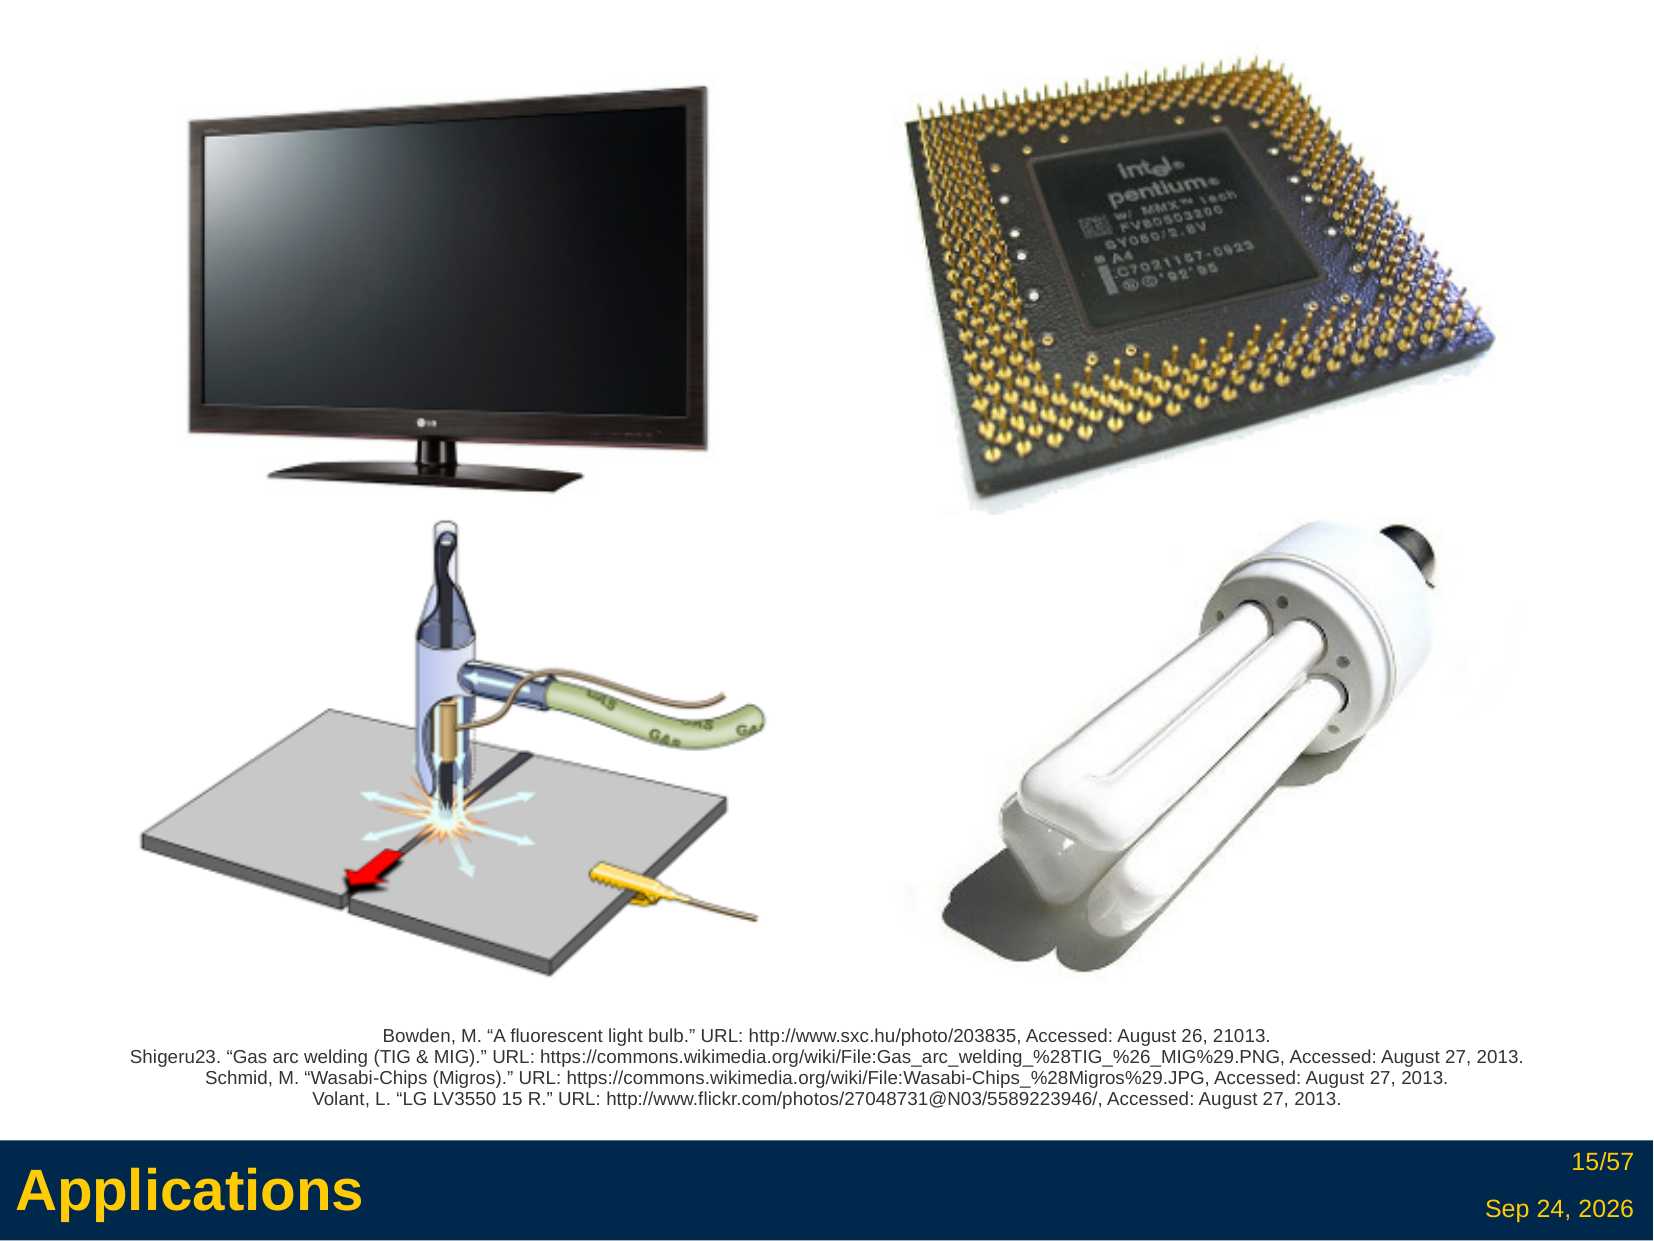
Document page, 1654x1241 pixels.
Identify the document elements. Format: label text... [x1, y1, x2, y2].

title Applications [14, 1140, 1380, 1241]
picture [82, 43, 1571, 989]
text_box Bowden, M. “A fluorescent light bulb.” URL: http://www.sxc.hu/photo/203835, Accessed: August 26, 21013. Shigeru23. “Gas arc welding (TIG & MIG).” URL: https://commons.wikimedia.org/wiki/File:Gas_arc_welding_%28TIG_%26_MIG%29.PNG, Accessed: August 27, 2013. Schmid, M. “Wasabi-Chips (Migros).” URL: https://commons.wikimedia.org/wiki/File:Wasabi-Chips_%28Migros%29.JPG, Accessed: August 27, 2013. Volant, L. “LG LV3550 15 R.” URL: http://www.flickr.com/photos/27048731@N03/5589223946/, Accessed: August 27, 2013. [0, 1017, 1653, 1140]
